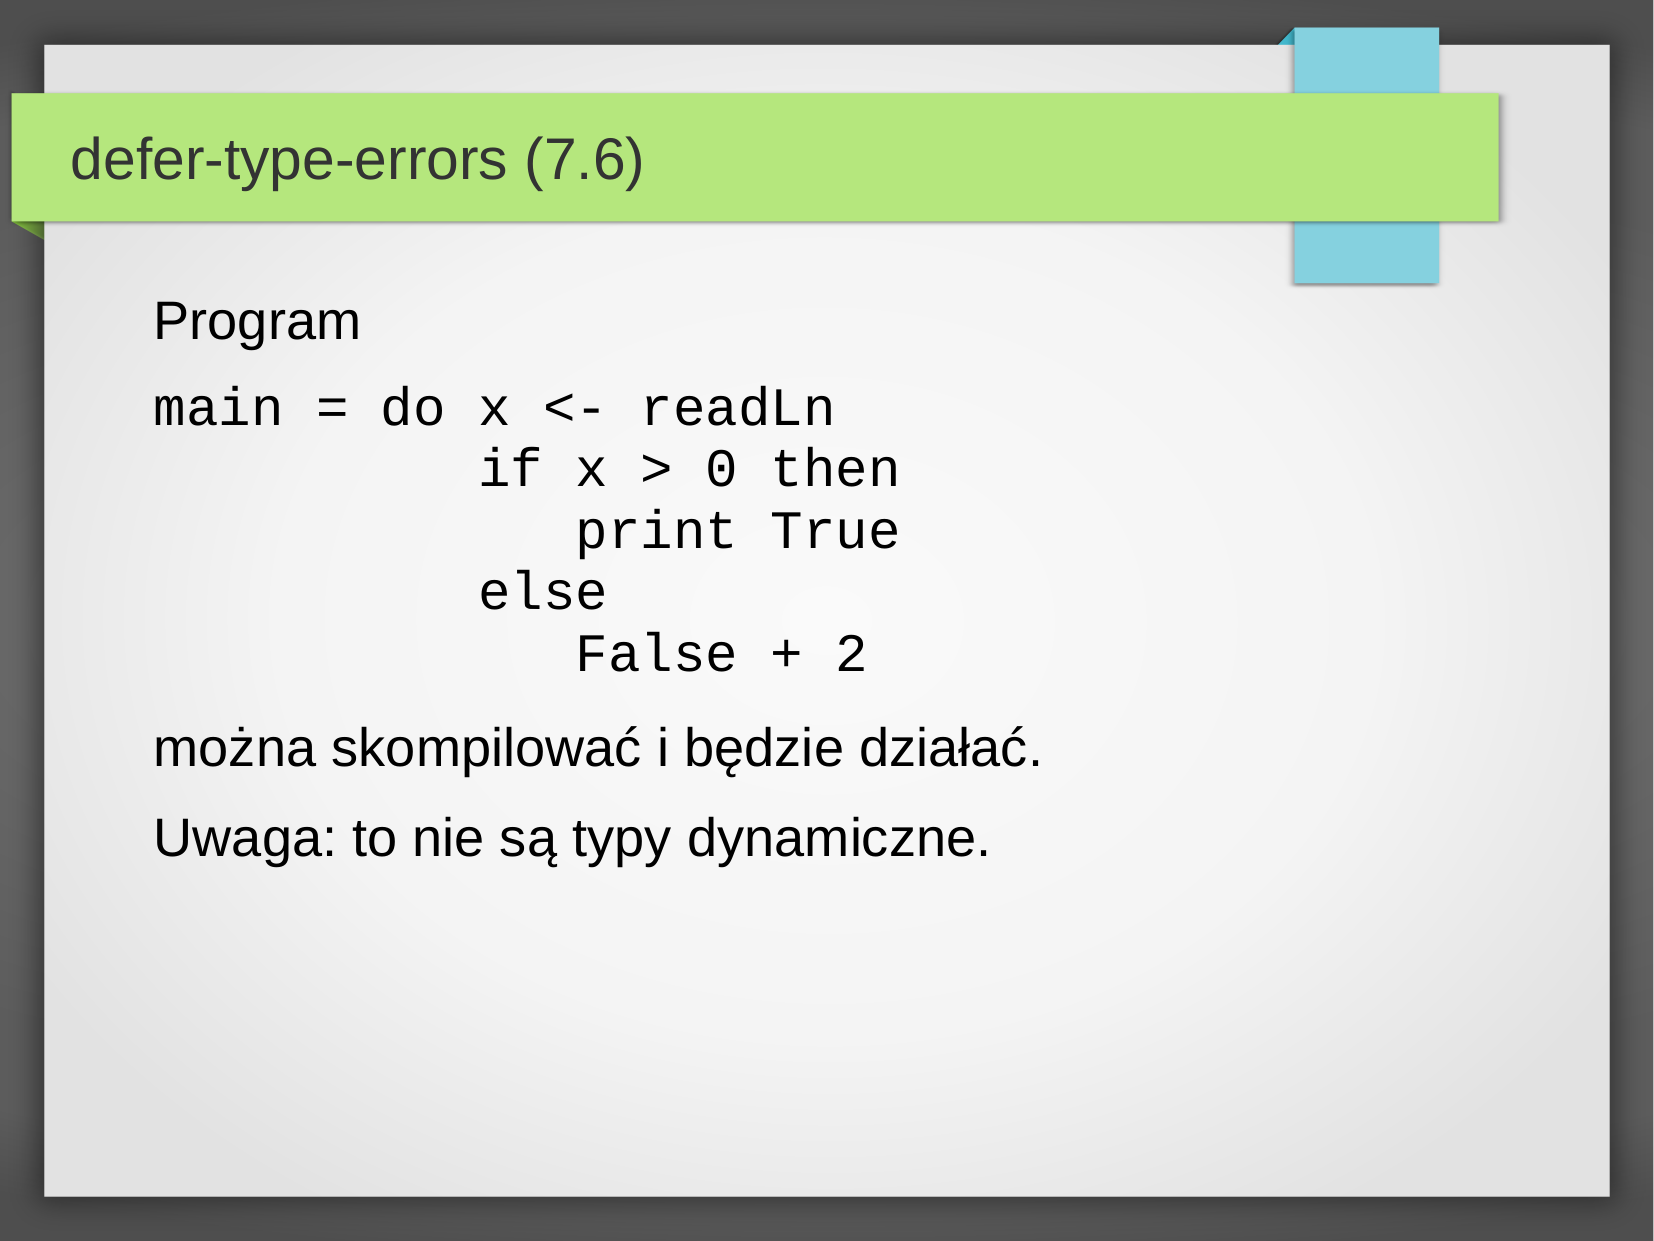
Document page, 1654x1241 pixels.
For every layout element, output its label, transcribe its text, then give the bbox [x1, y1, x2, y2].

title defer-type-errors (7.6) [70, 106, 1229, 213]
list Program main = do x <- readLn if x > 0 then print True else False + 2 można skompilować i będzie działać. Uwaga: to nie są typy dynamiczne. [82, 290, 1571, 1010]
picture [0, 0, 1654, 1241]
